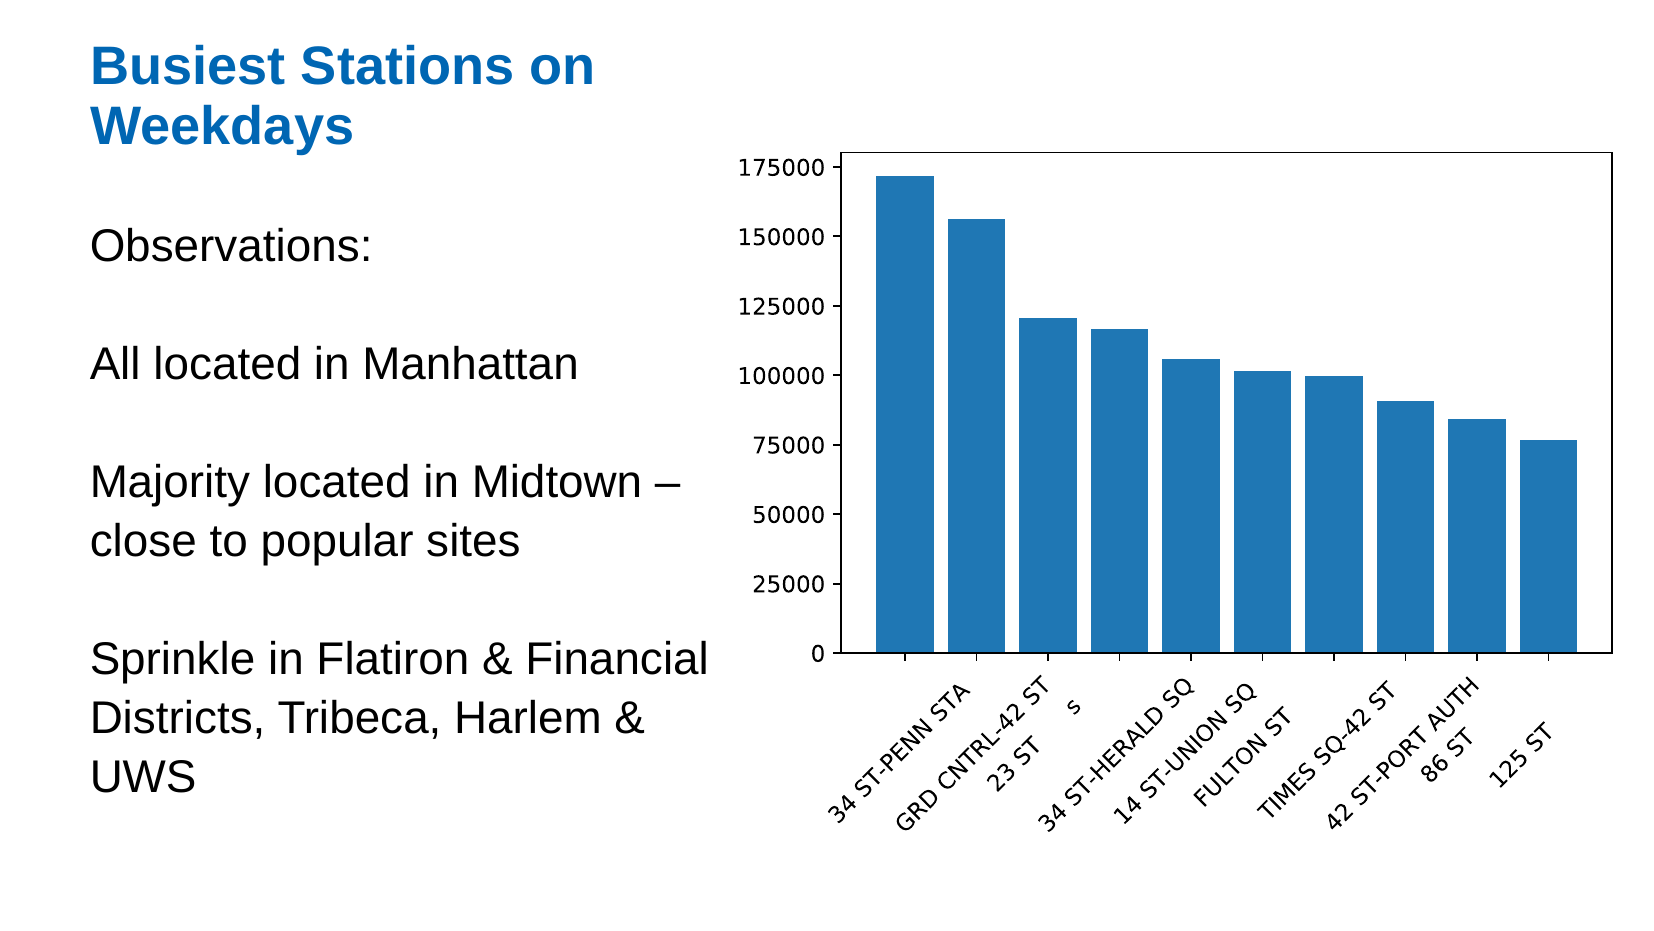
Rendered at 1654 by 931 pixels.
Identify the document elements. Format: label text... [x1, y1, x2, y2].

title Busiest Stations on Weekdays [0, 11, 891, 181]
text_box Observations: All located in Manhattan Majority located in Midtown – close to popular sites Sprinkle in Flatiron & Financial Districts, Tribeca, Harlem & UWS [75, 205, 720, 810]
picture [720, 135, 1630, 856]
